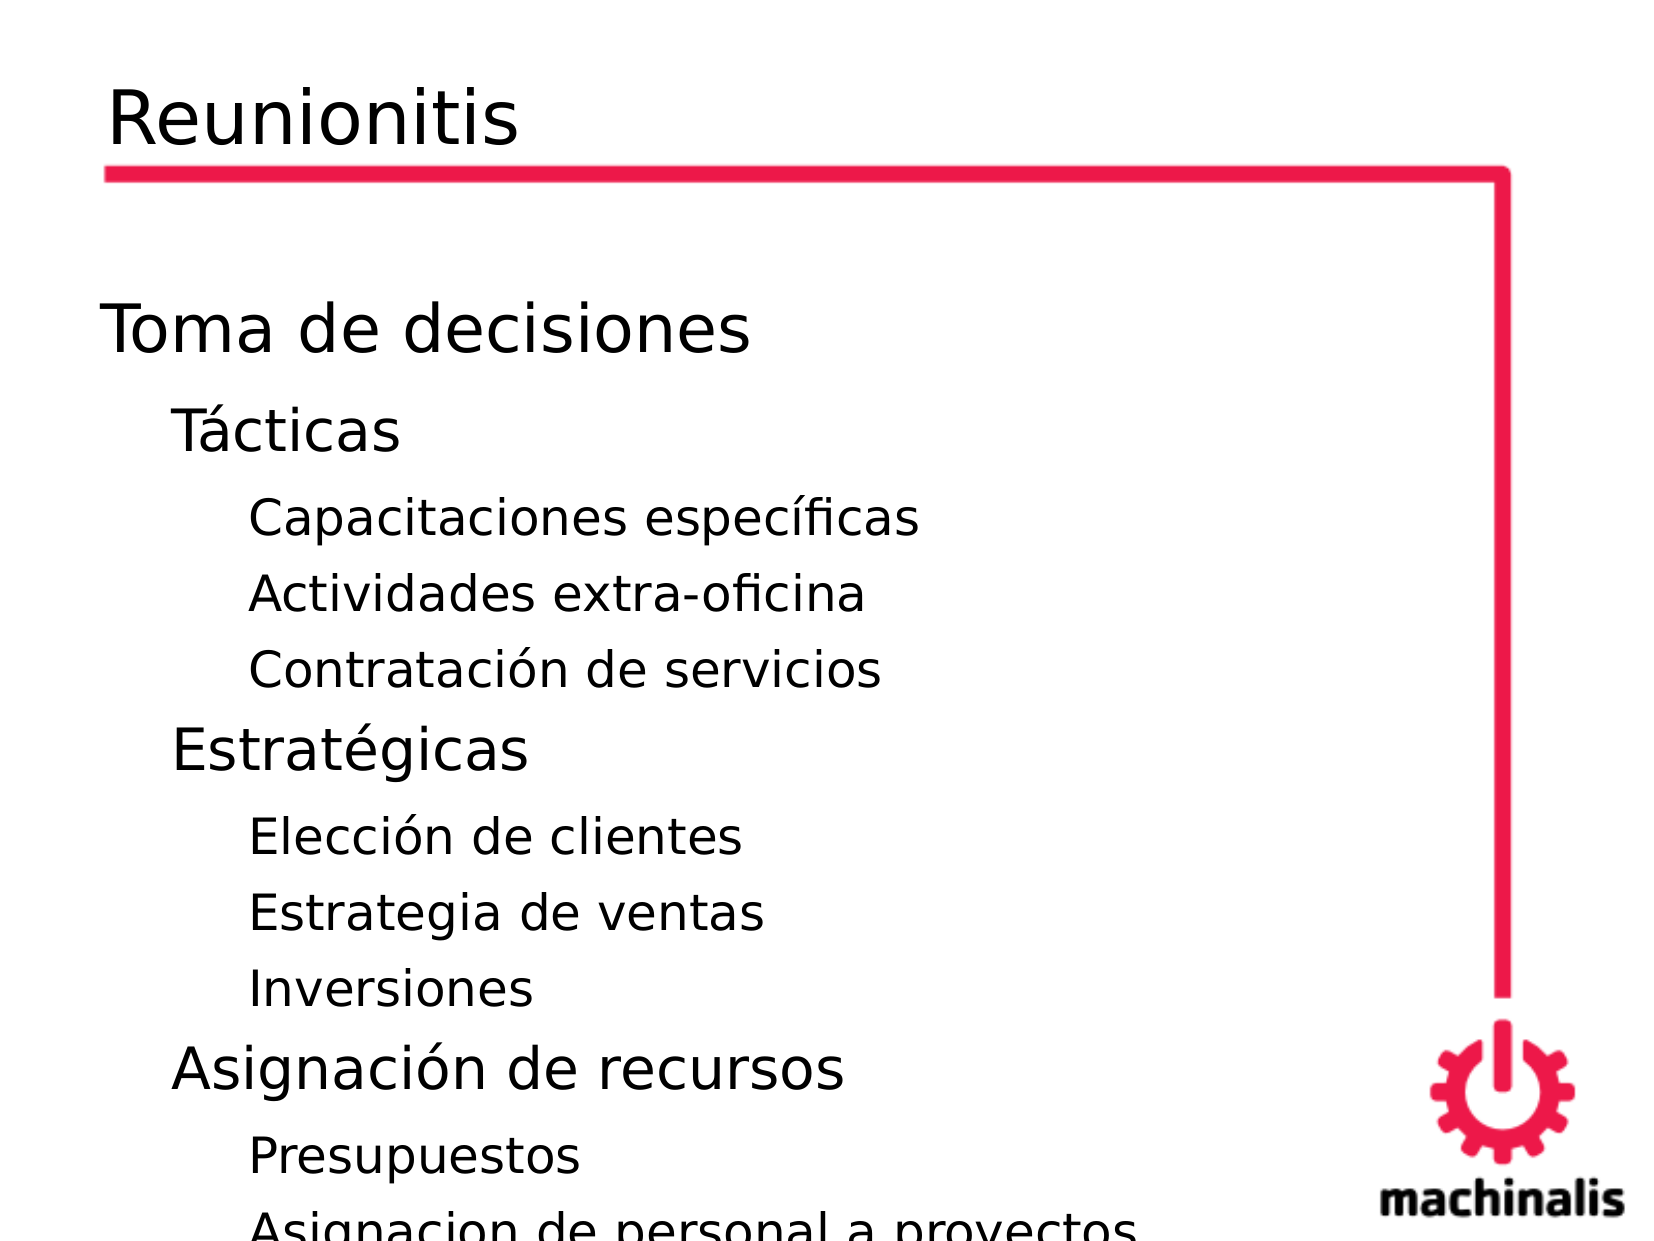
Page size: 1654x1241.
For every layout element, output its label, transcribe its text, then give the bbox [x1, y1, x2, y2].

list Toma de decisiones Tácticas Capacitaciones específicas Actividades extra-oficina Contratación de servicios Estratégicas Elección de clientes Estrategia de ventas Inversiones Asignación de recursos Presupuestos Asignacion de personal a proyectos Cruzar información Estado financiero Estado de proyectos Establecer metas Misión Vision Supervisión de tareas Resolver incidentes [82, 290, 1426, 1241]
title Reunionitis [106, 49, 1495, 188]
picture [0, 0, 1654, 1241]
